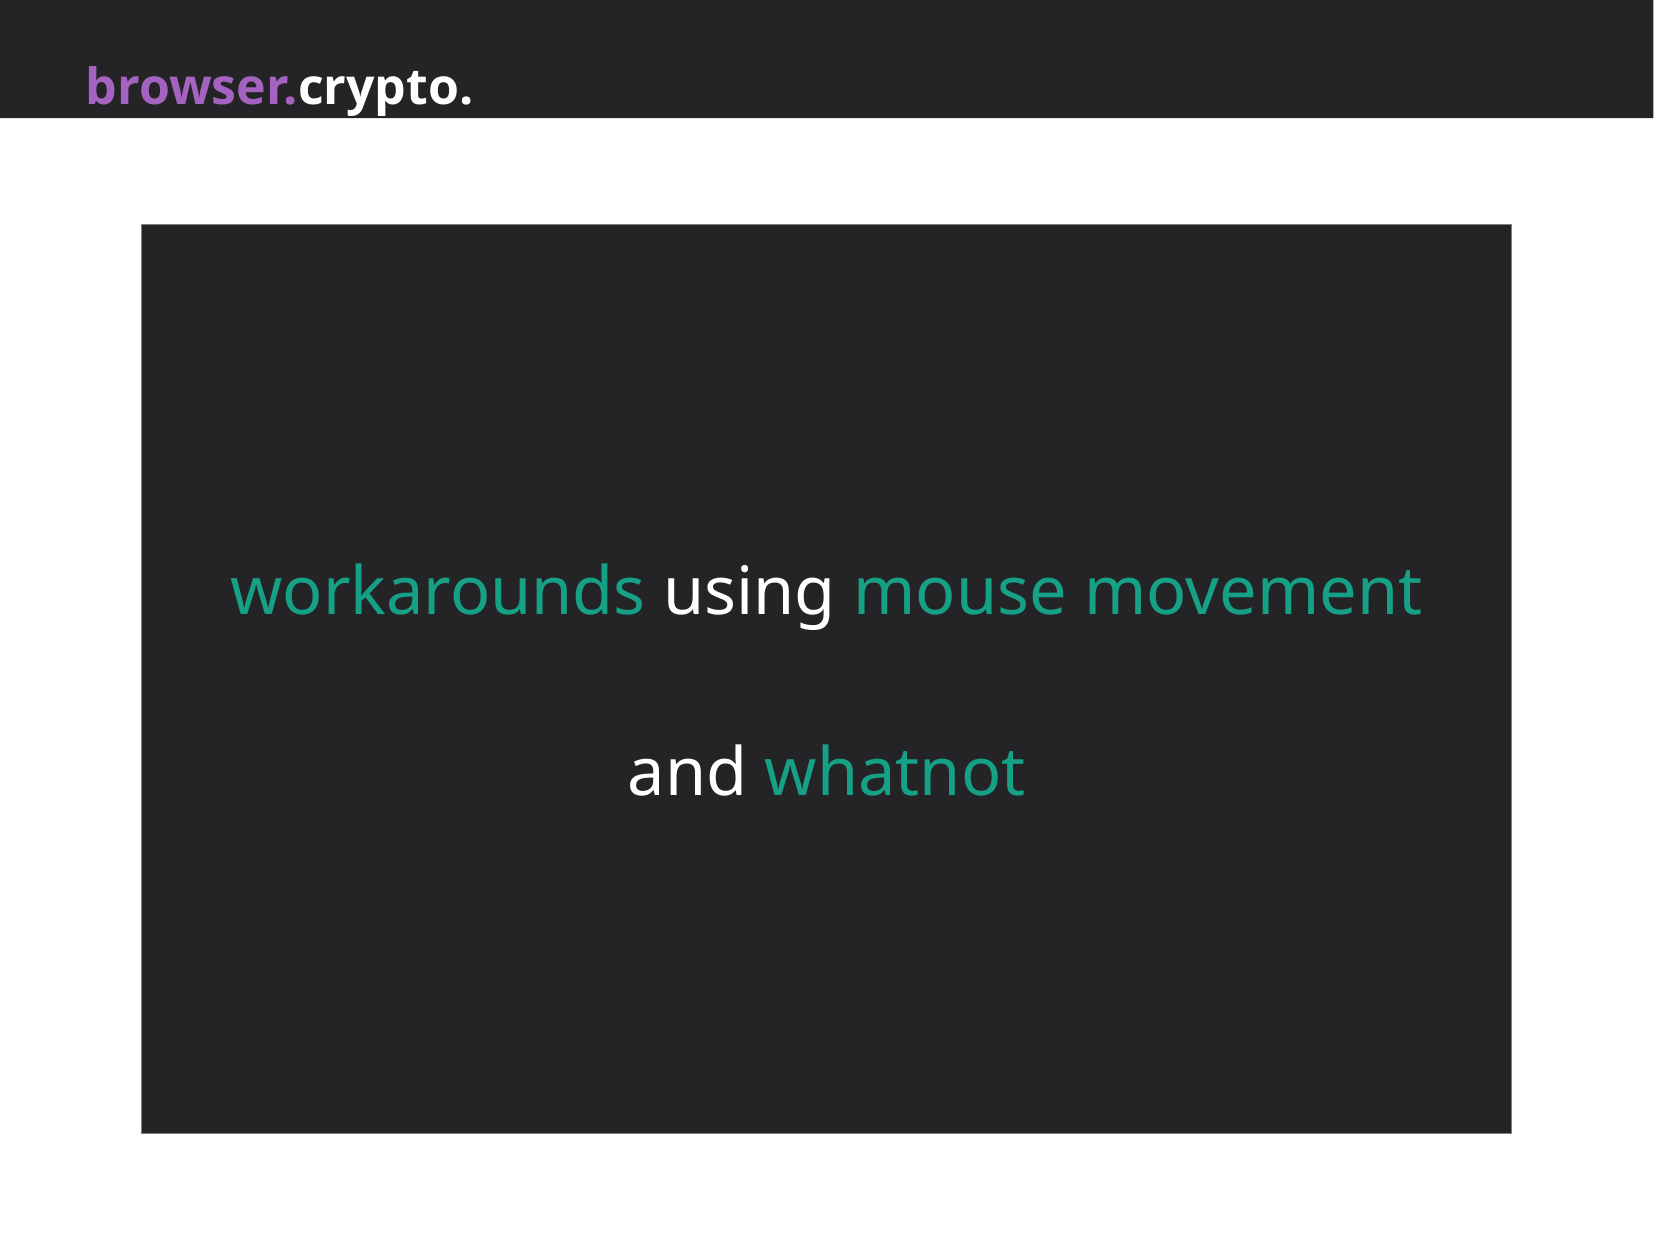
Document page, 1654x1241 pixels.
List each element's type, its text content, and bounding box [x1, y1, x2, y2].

text_box workarounds using mouse movement and whatnot [141, 224, 1512, 1134]
text_box [165, 531, 1441, 1087]
text_box [0, 0, 1654, 119]
text_box browser.crypto. [70, 43, 567, 119]
